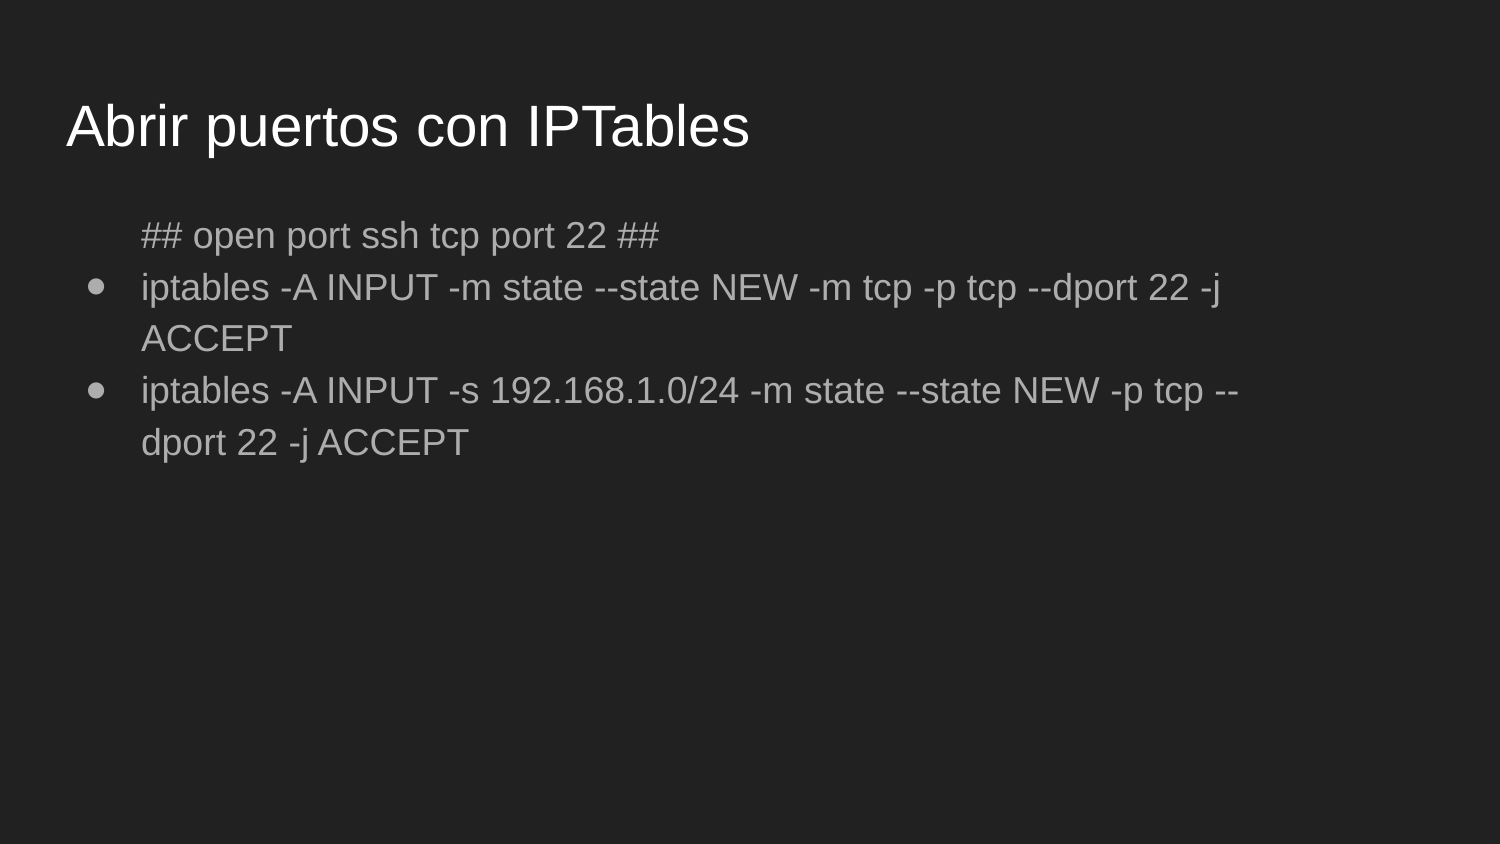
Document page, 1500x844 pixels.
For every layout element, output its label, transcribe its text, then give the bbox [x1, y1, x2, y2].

title Abrir puertos con IPTables [51, 72, 1449, 167]
list ## open port ssh tcp port 22 ## iptables -A INPUT -m state --state NEW -m tcp -p tcp --dport 22 -j ACCEPT iptables -A INPUT -s 192.168.1.0/24 -m state --state NEW -p tcp --dport 22 -j ACCEPT [51, 189, 1261, 750]
